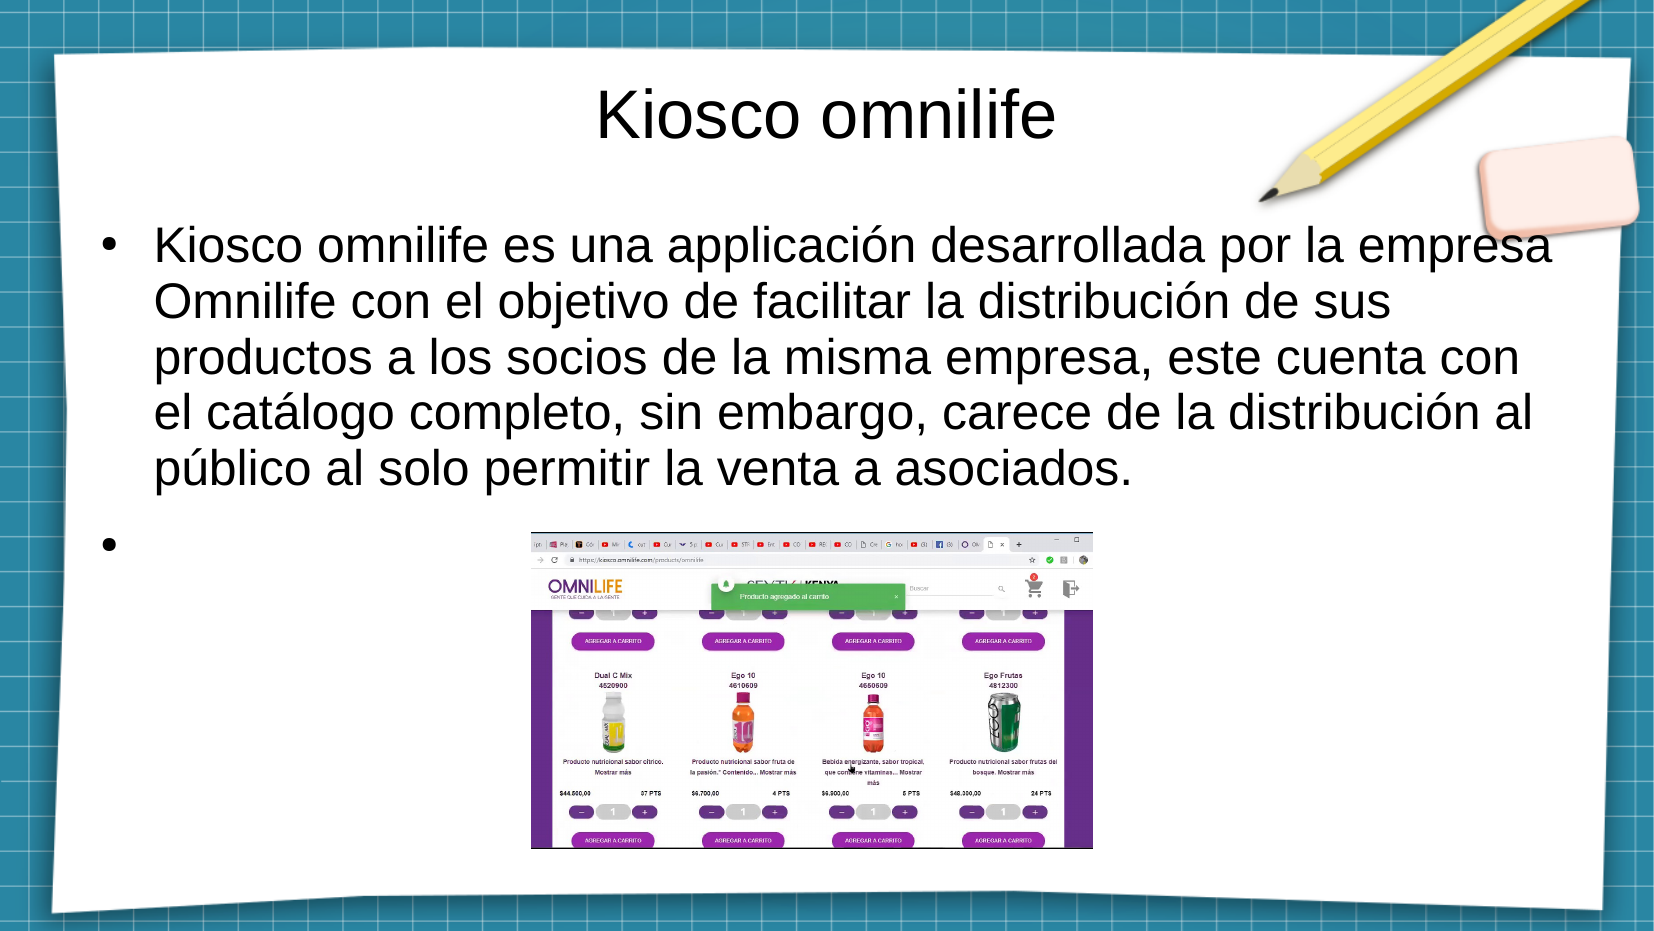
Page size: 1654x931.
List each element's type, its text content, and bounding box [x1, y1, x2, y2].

picture [0, 0, 1654, 931]
list Kiosco omnilife es una applicación desarrollada por la empresa Omnilife con el objetivo de facilitar la distribución de sus productos a los socios de la misma empresa, este cuenta con el catálogo completo, sin embargo, carece de la distribución al público al solo permitir la venta a asociados. [82, 217, 1571, 758]
title Kiosco omnilife [82, 37, 1571, 193]
